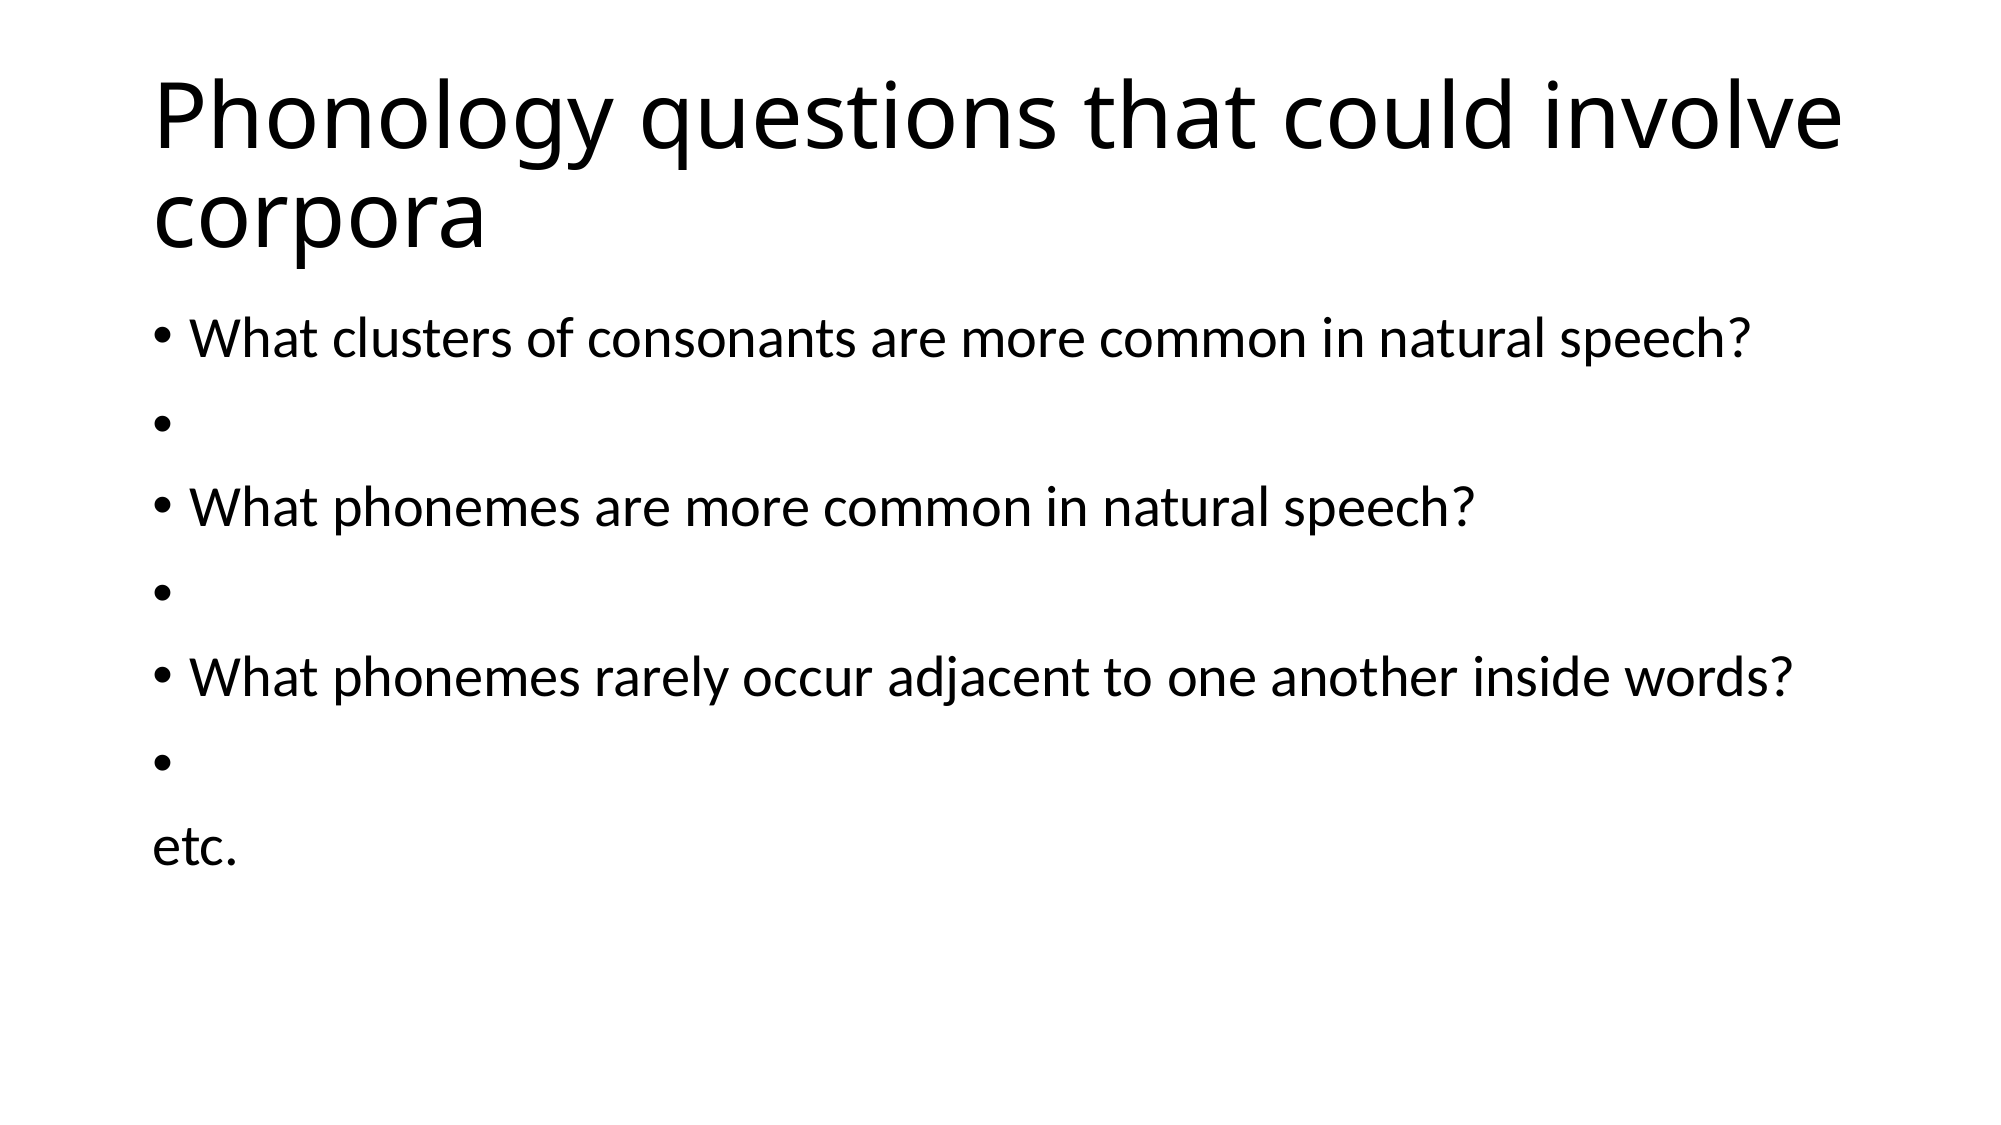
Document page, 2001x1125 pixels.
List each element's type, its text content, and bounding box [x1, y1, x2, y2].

title Phonology questions that could involve corpora [137, 59, 1863, 278]
list What clusters of consonants are more common in natural speech? What phonemes are more common in natural speech? What phonemes rarely occur adjacent to one another inside words? etc. [137, 299, 1863, 1014]
